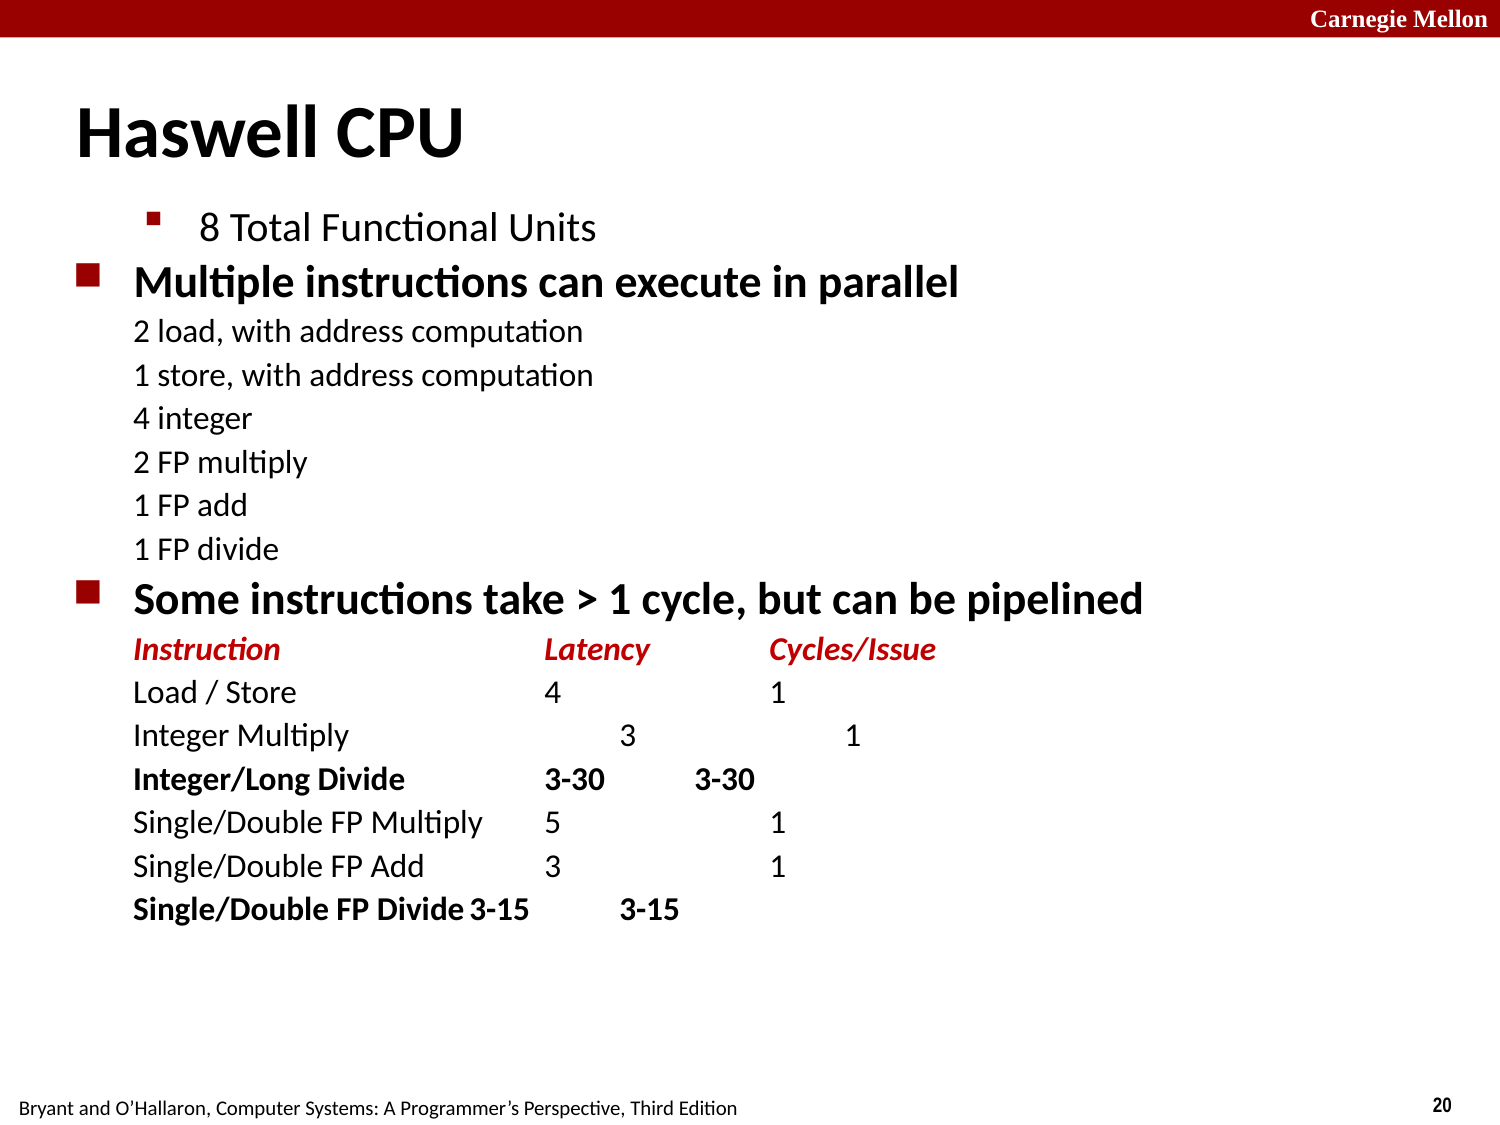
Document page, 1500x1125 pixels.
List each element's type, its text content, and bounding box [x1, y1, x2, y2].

title Haswell CPU [61, 80, 1271, 175]
list 8 Total Functional Units Multiple instructions can execute in parallel 2 load, with address computation 1 store, with address computation 4 integer 2 FP multiply 1 FP add 1 FP divide Some instructions take > 1 cycle, but can be pipelined Instruction Latency Cycles/Issue Load / Store 4 1 Integer Multiply 3 1 Integer/Long Divide 3-30 3-30 Single/Double FP Multiply 5 1 Single/Double FP Add 3 1 Single/Double FP Divide 3-15 3-15 [62, 200, 1426, 1025]
